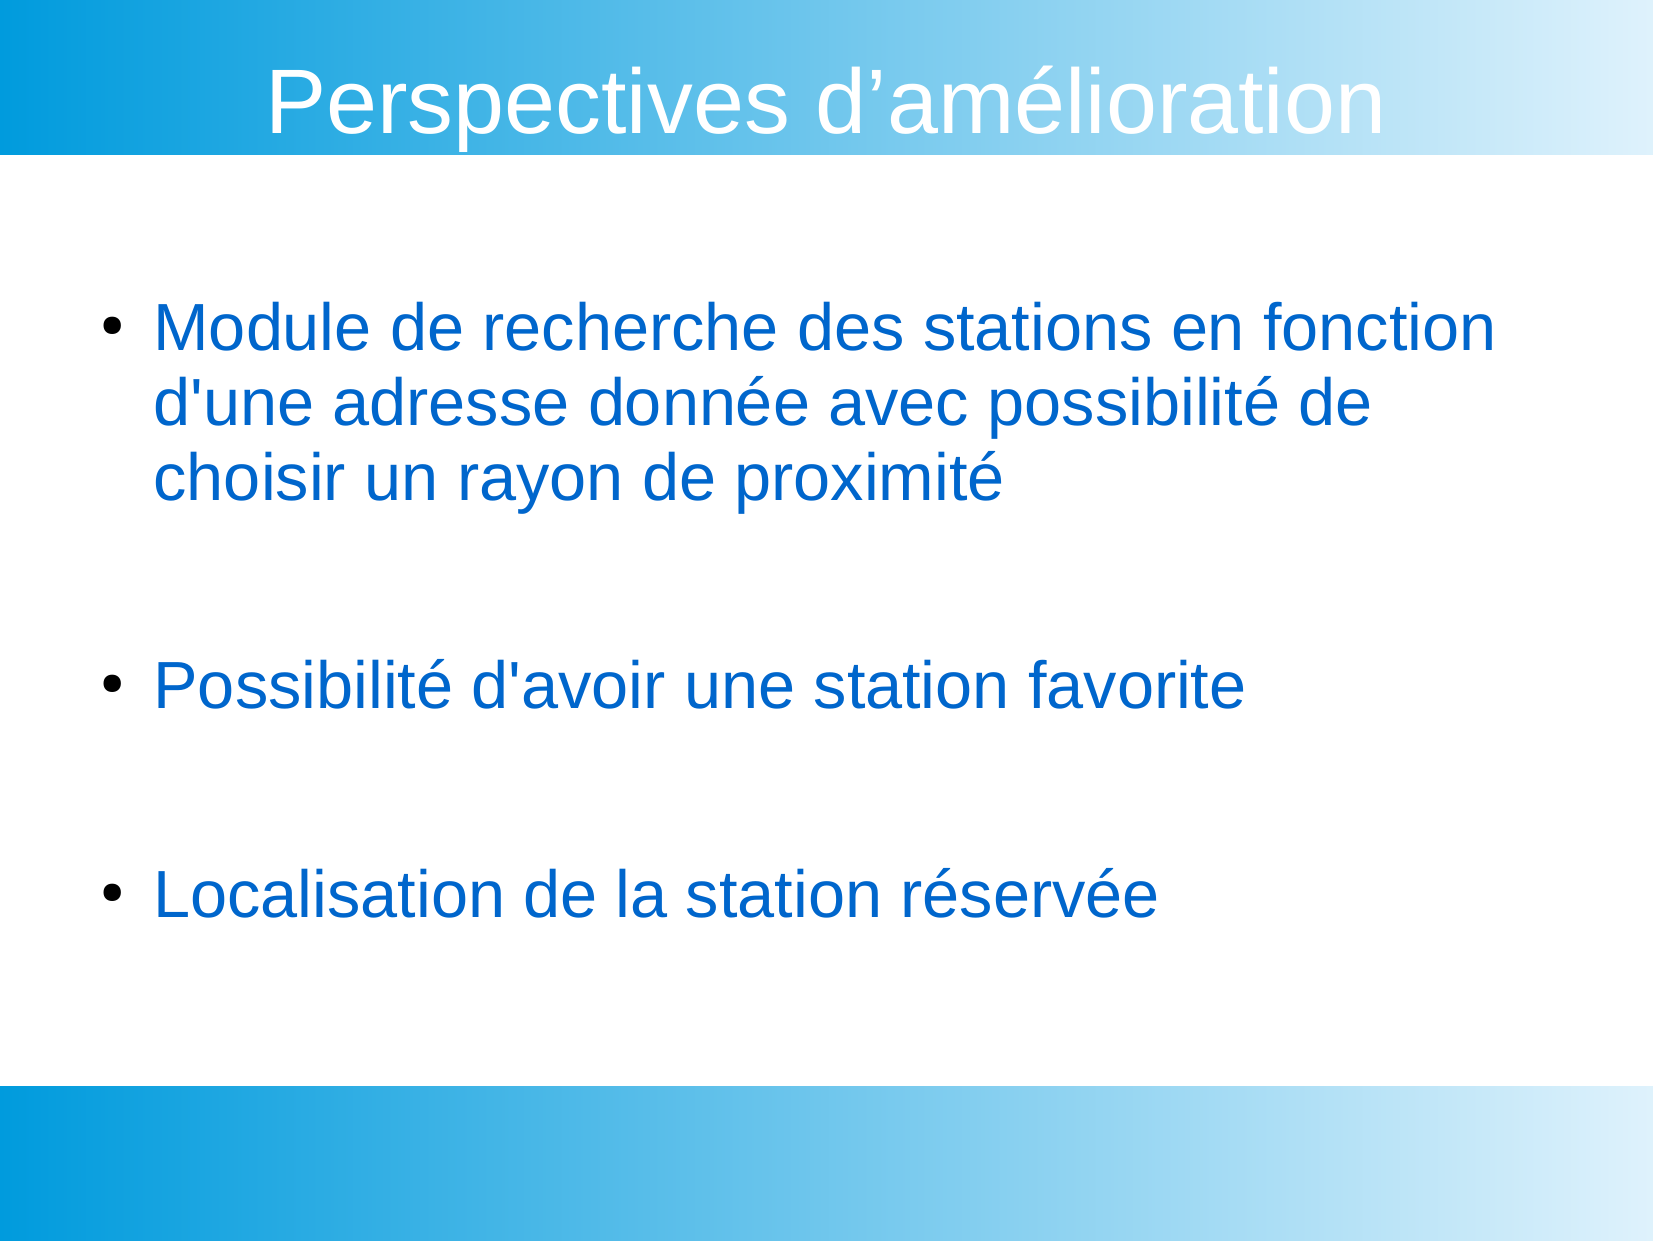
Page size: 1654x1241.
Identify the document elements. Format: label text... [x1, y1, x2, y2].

list Module de recherche des stations en fonction d'une adresse donnée avec possibilité de choisir un rayon de proximité Possibilité d'avoir une station favorite Localisation de la station réservée [82, 290, 1571, 1010]
title Perspectives d’amélioration [82, 49, 1571, 155]
